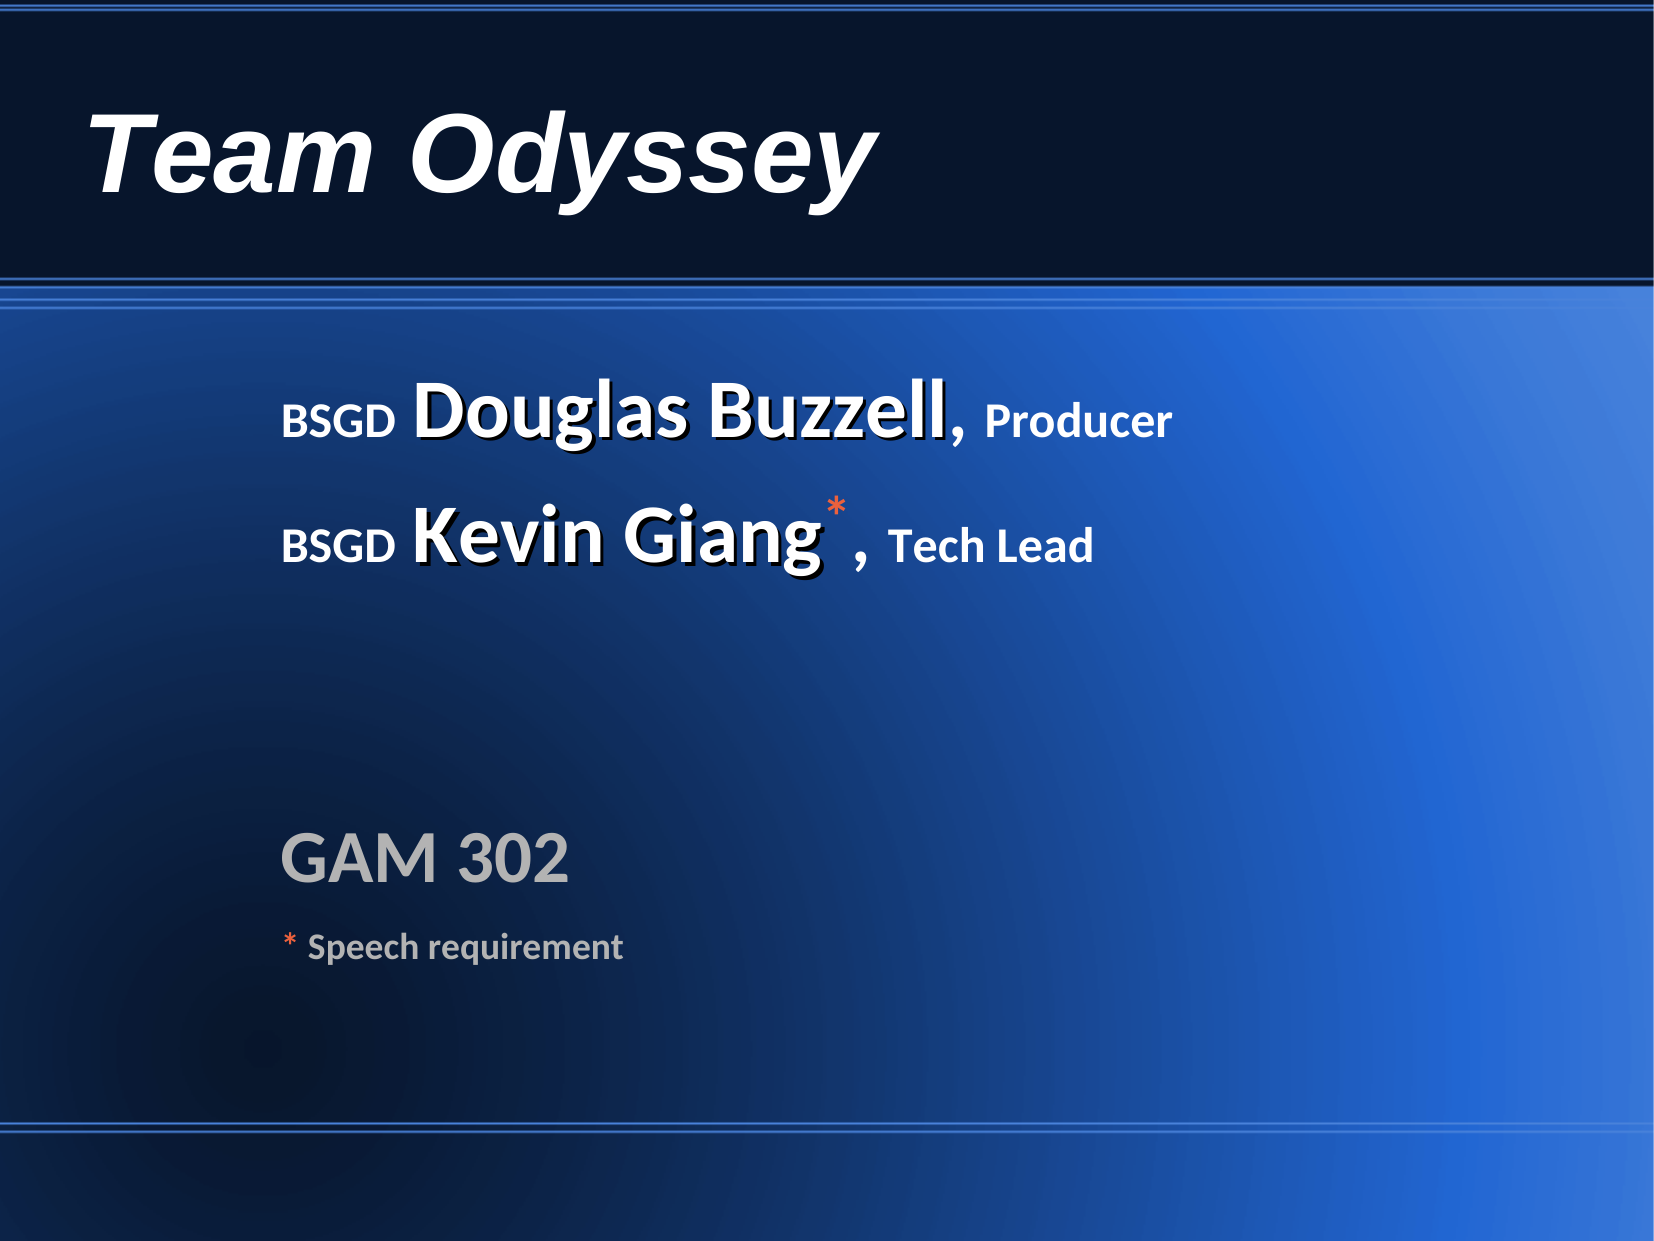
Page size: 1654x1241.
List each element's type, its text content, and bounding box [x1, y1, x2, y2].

list BSGD Douglas Buzzell, Producer BSGD Kevin Giang*, Tech Lead GAM 302 * Speech requirement [210, 375, 1391, 1068]
picture [0, 0, 1654, 1241]
title Team Odyssey [82, 49, 1571, 257]
